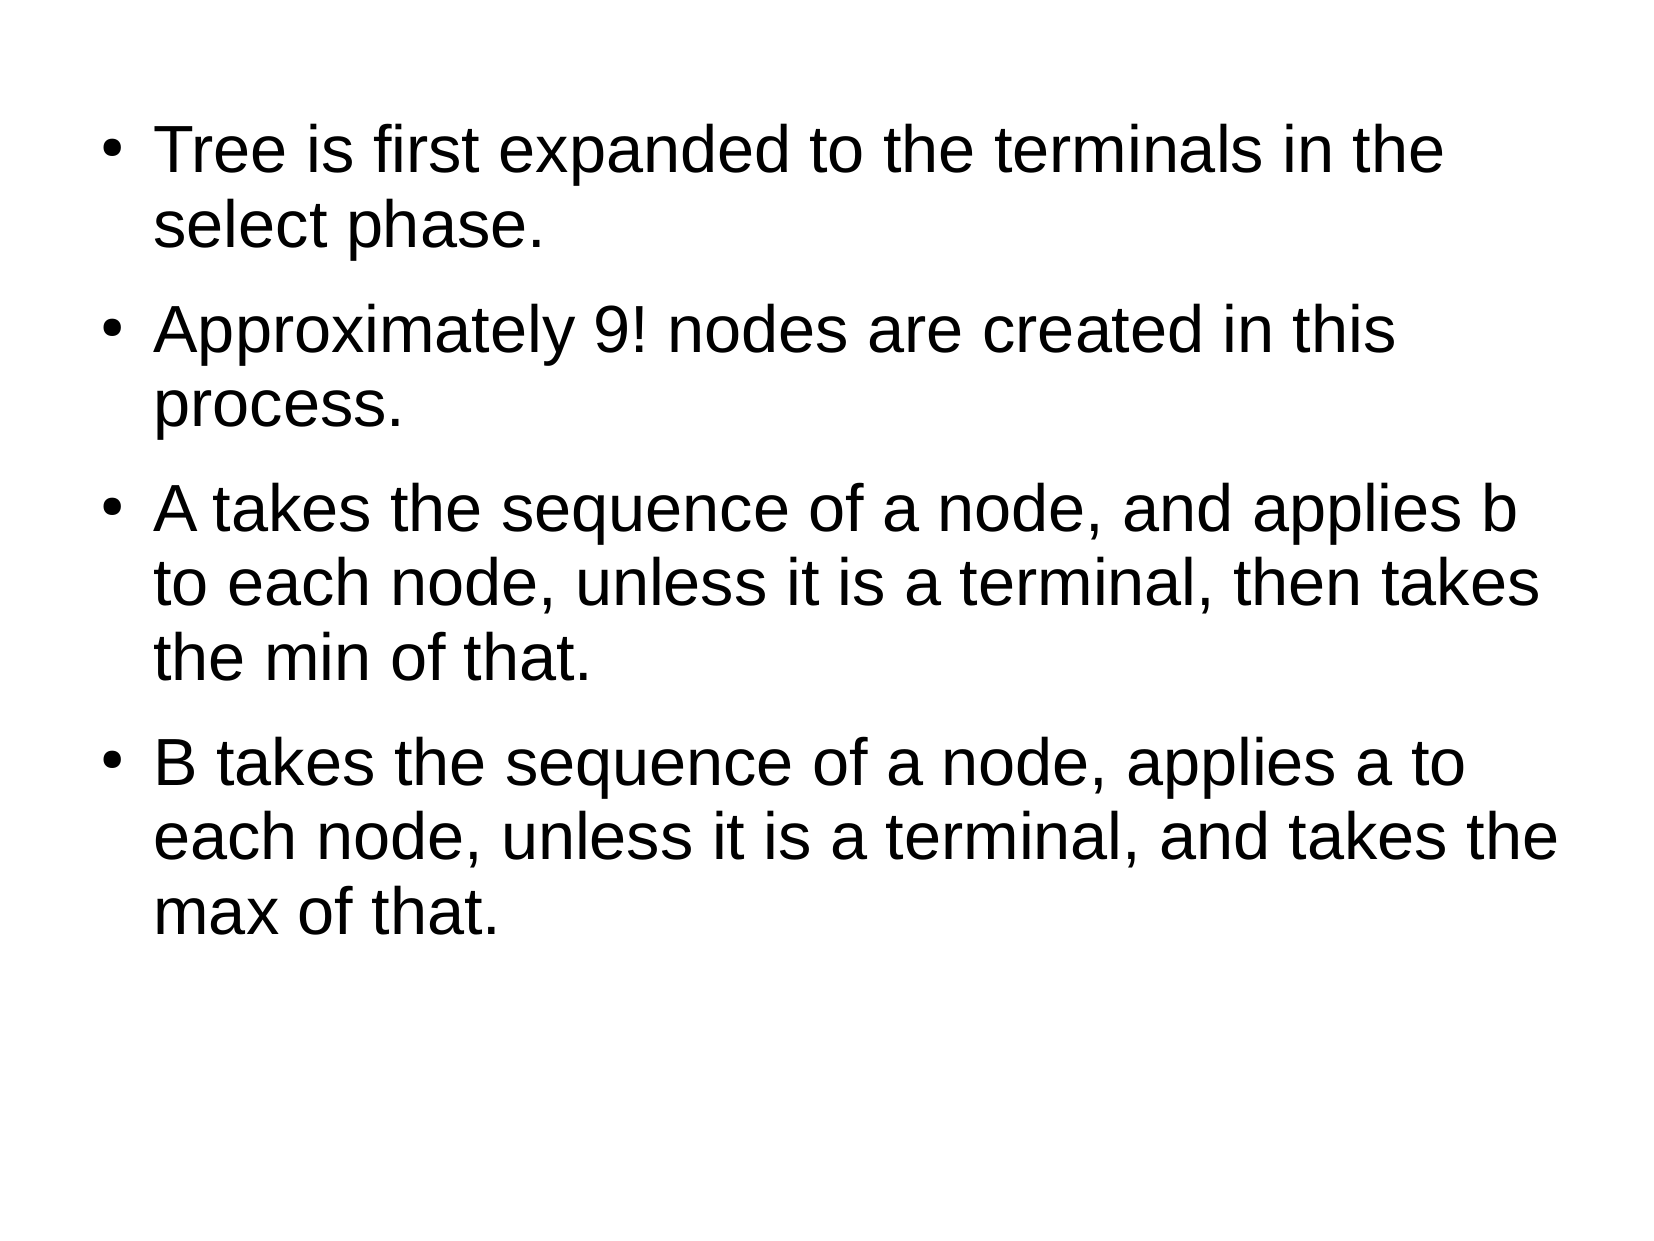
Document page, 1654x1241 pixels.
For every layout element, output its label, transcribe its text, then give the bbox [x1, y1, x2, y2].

list Tree is first expanded to the terminals in the select phase. Approximately 9! nodes are created in this process. A takes the sequence of a node, and applies b to each node, unless it is a terminal, then takes the min of that. B takes the sequence of a node, applies a to each node, unless it is a terminal, and takes the max of that. [82, 112, 1571, 1109]
